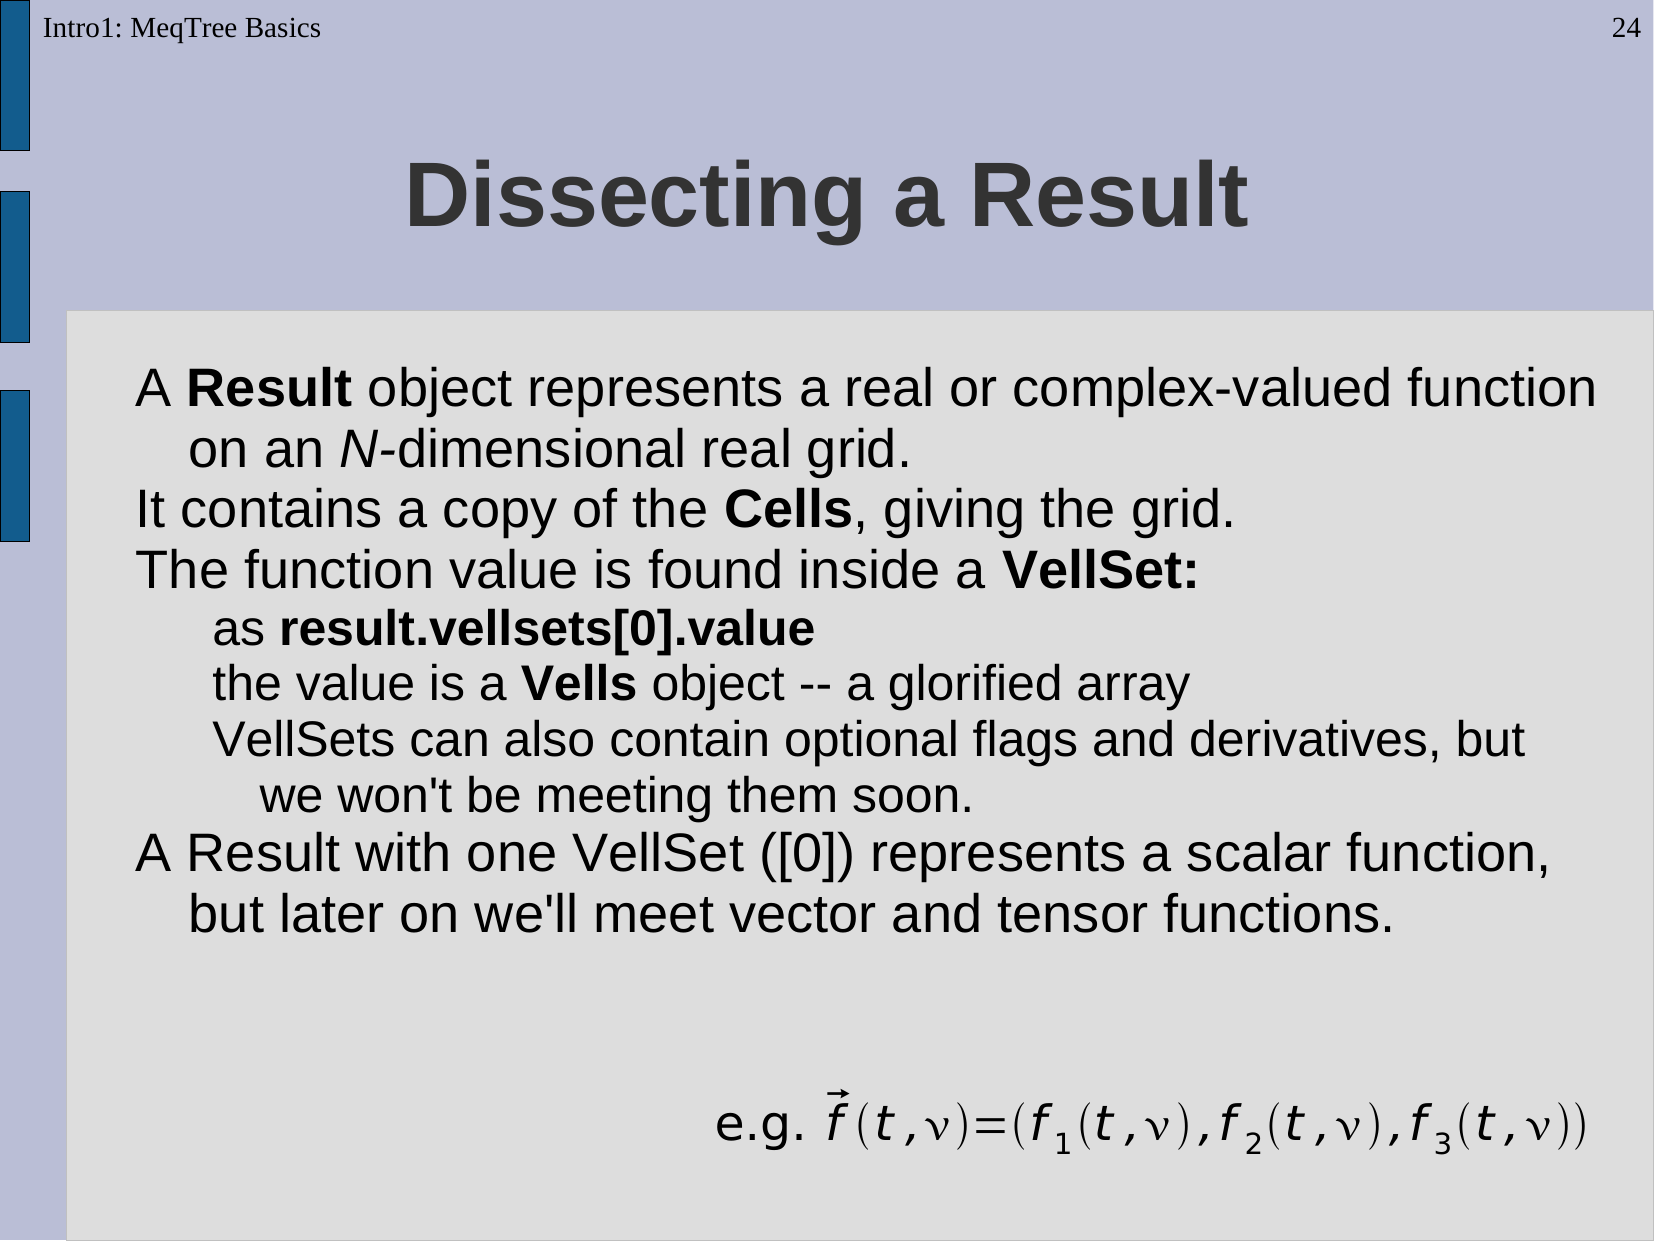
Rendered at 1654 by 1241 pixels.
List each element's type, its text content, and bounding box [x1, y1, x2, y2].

title Dissecting a Result [121, 91, 1534, 299]
chart [708, 1073, 1595, 1161]
list A Result object represents a real or complex-valued function on an N-dimensional real grid. It contains a copy of the Cells, giving the grid. The function value is found inside a VellSet: as result.vellsets[0].value the value is a Vells object -- a glorified array VellSets can also contain optional flags and derivatives, but we won't be meeting them soon. A Result with one VellSet ([0]) represents a scalar function, but later on we'll meet vector and tensor functions. [117, 357, 1600, 1032]
